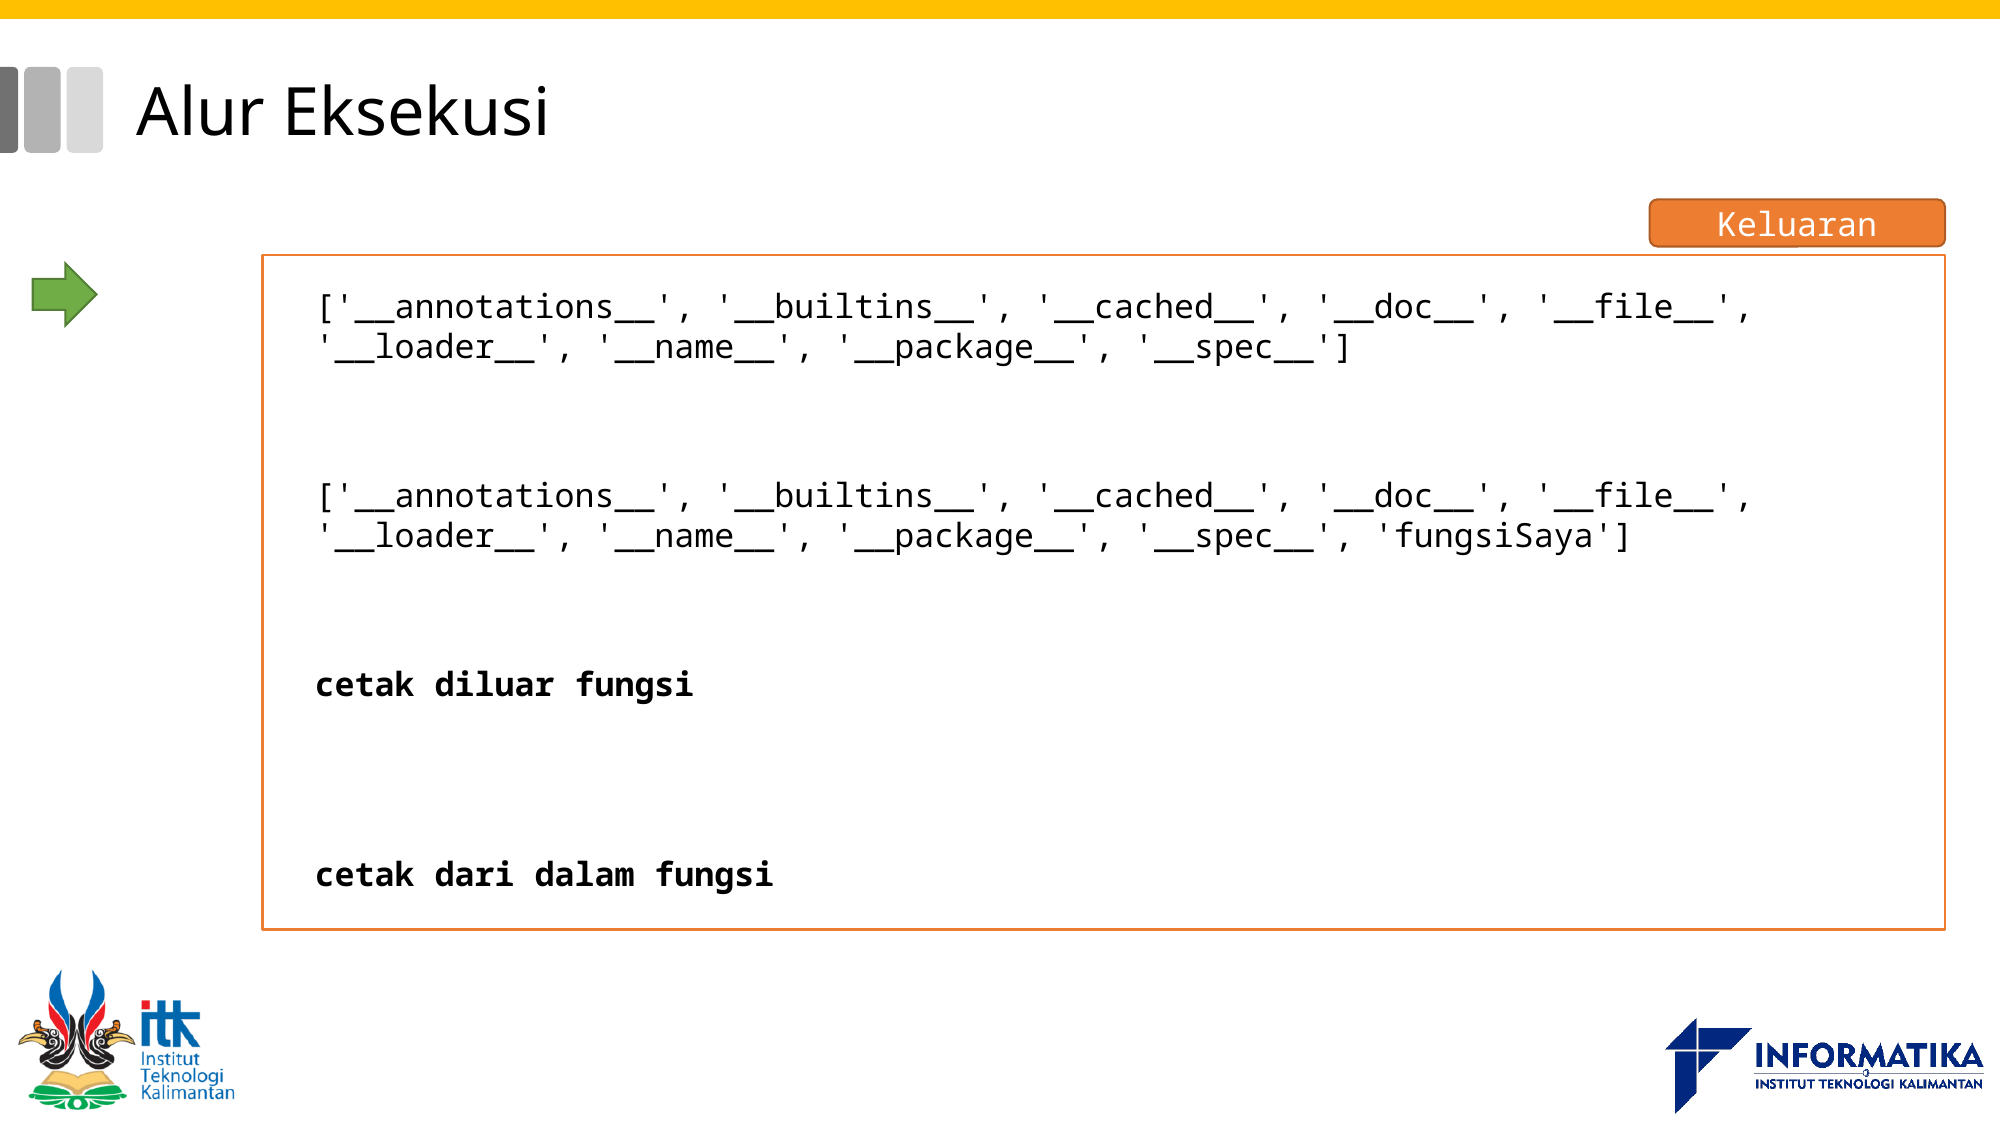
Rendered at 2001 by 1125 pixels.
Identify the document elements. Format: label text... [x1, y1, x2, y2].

picture [0, 935, 253, 1125]
picture [1664, 1017, 1984, 1114]
title Alur Eksekusi [116, 57, 1842, 170]
text_box cetak diluar fungsi [300, 656, 710, 712]
text_box Keluaran [1649, 199, 1946, 247]
text_box ['__annotations__', '__builtins__', '__cached__', '__doc__', '__file__', '__loader__', '__name__', '__package__', '__spec__'] [300, 277, 1894, 373]
text_box [0, 0, 2000, 19]
text_box ['__annotations__', '__builtins__', '__cached__', '__doc__', '__file__', '__loader__', '__name__', '__package__', '__spec__', 'fungsiSaya'] [299, 467, 1916, 562]
text_box cetak dari dalam fungsi [300, 845, 790, 901]
text_box [32, 263, 97, 326]
